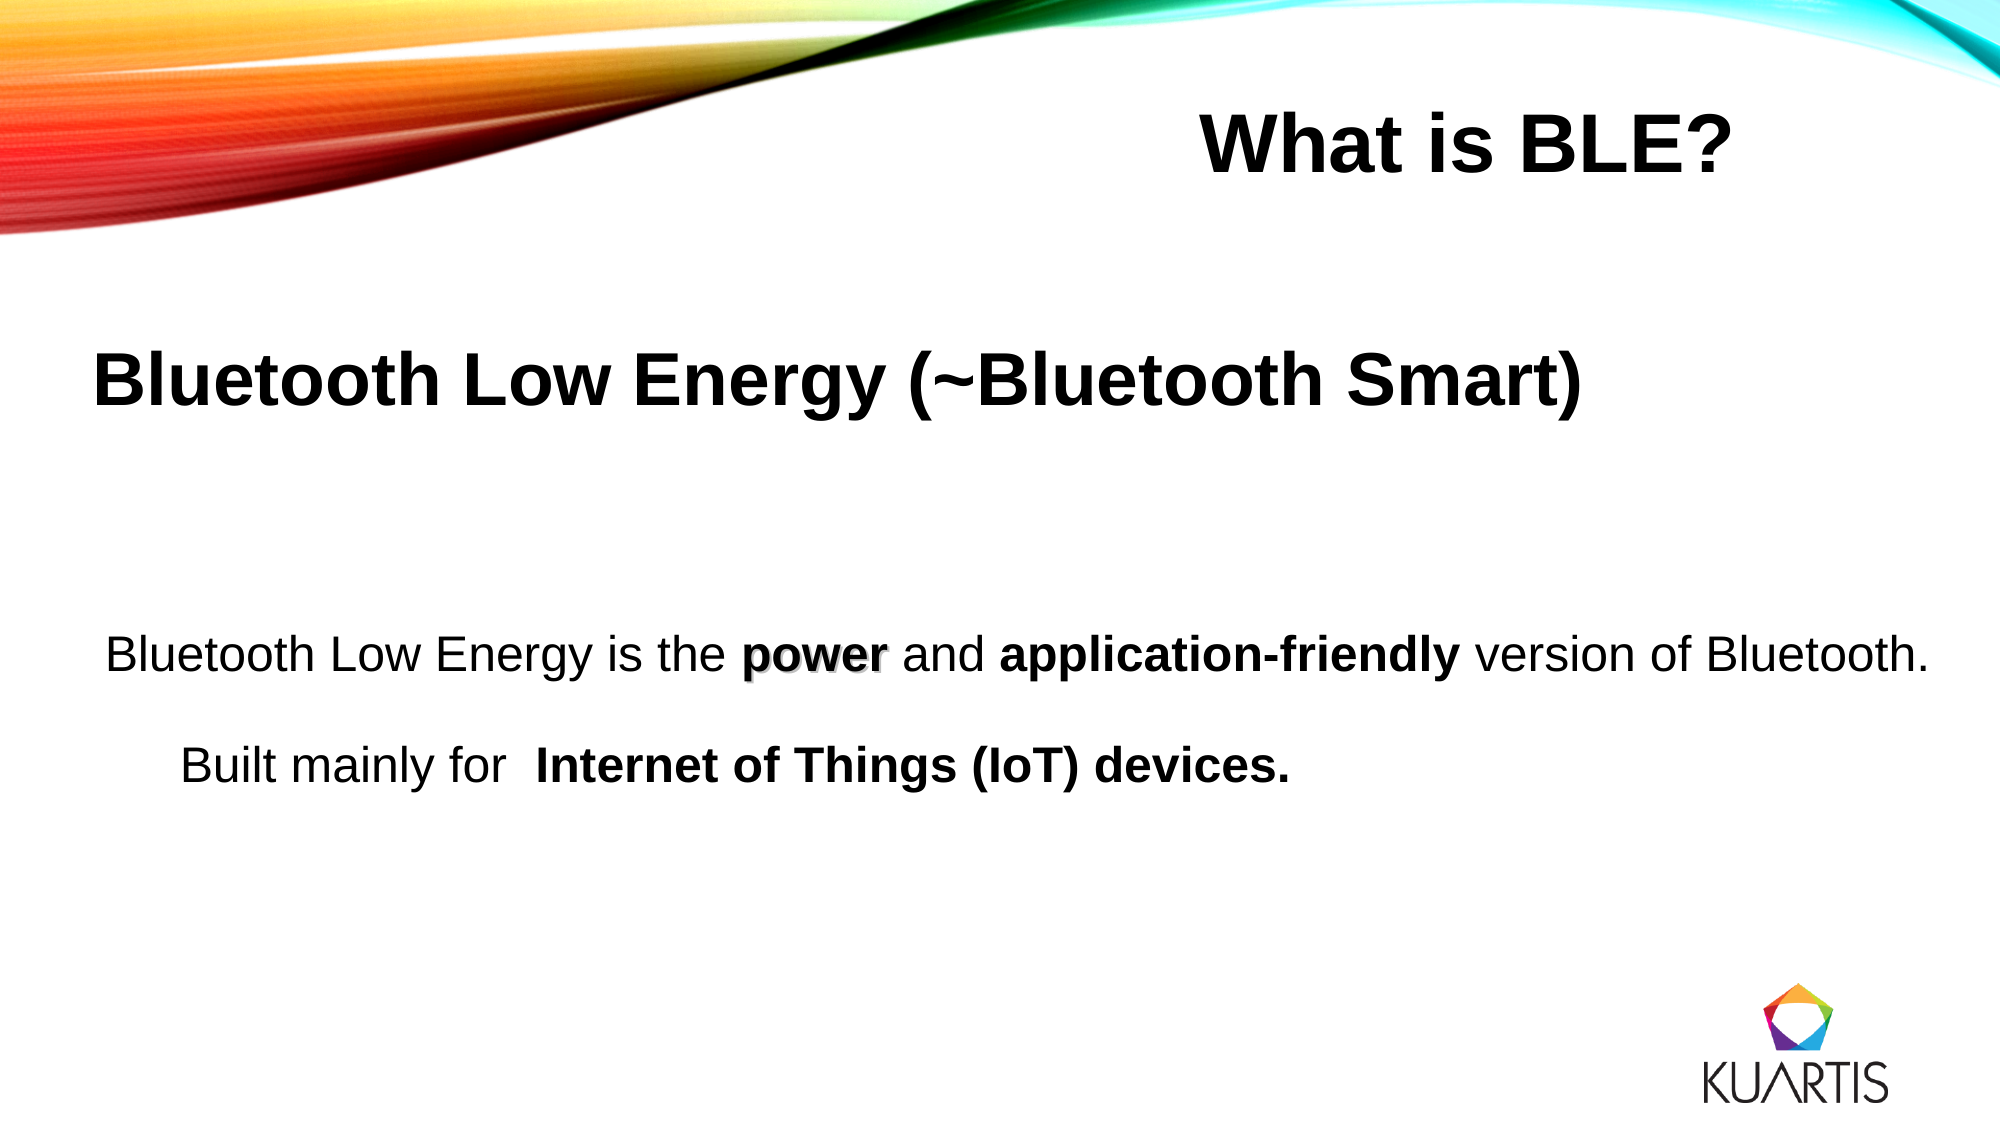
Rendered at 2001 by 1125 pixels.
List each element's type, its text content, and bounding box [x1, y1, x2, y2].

picture [1704, 983, 1888, 1103]
text_box What is BLE? [1185, 90, 1751, 271]
picture [0, 0, 2000, 237]
text_box Bluetooth Low Energy (~Bluetooth Smart) [77, 329, 1601, 511]
text_box Bluetooth Low Energy is the power and application-friendly version of Bluetooth. Built mainly for Internet of Things (IoT) devices. [90, 618, 1946, 826]
